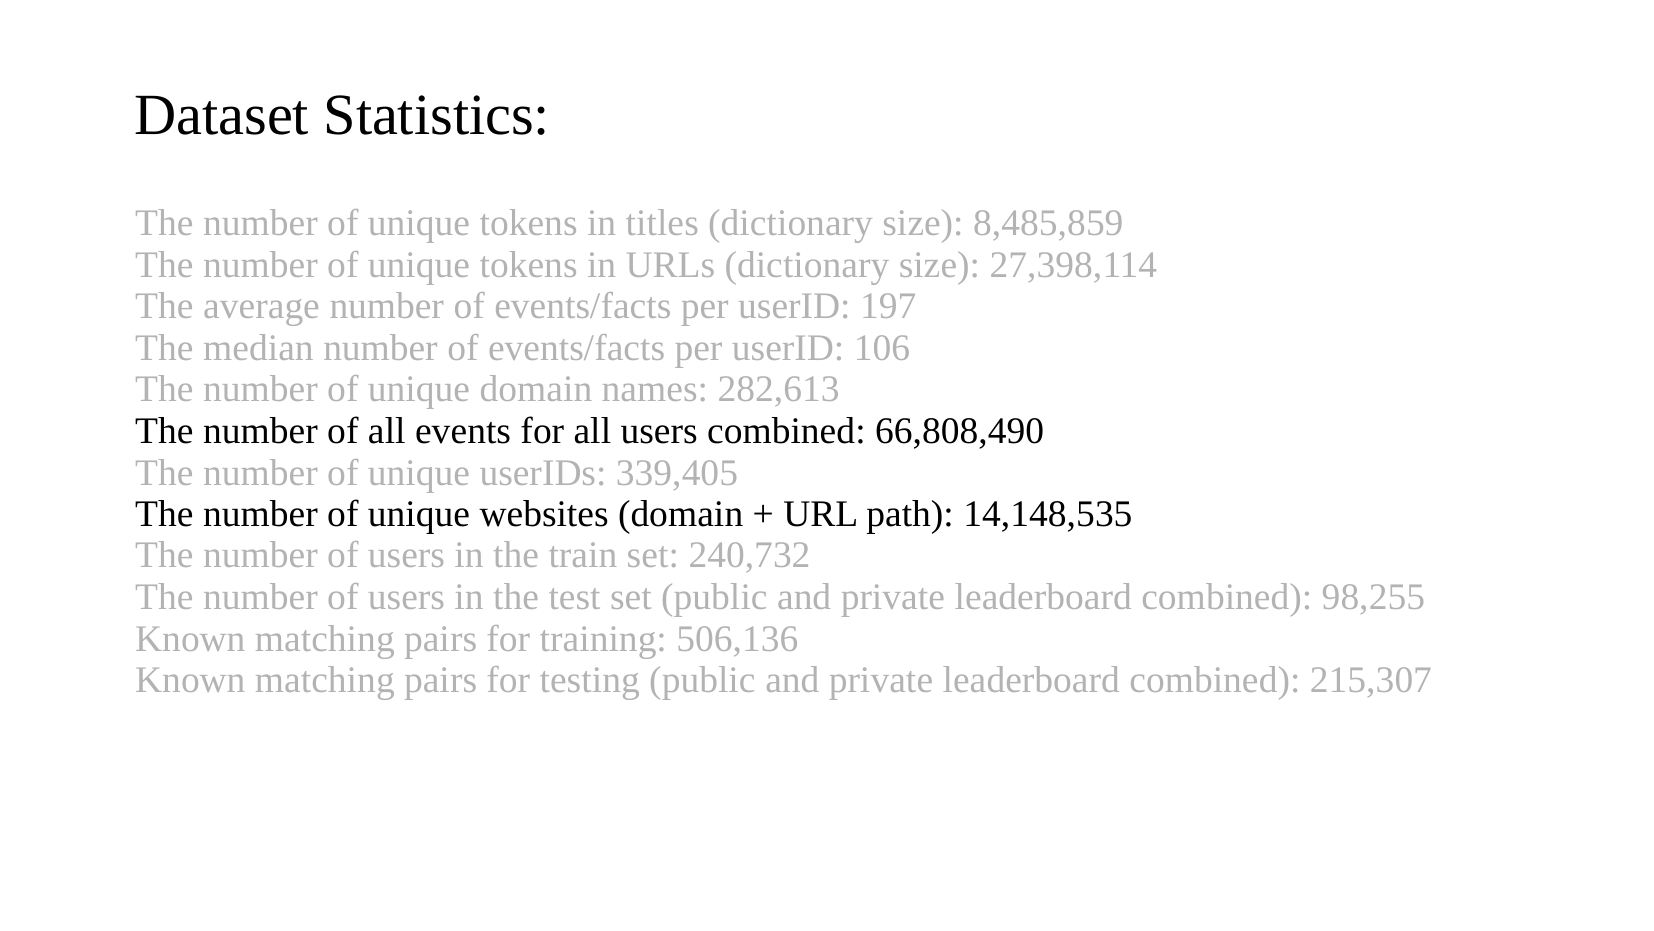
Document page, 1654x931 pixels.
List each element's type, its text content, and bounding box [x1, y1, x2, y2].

text_box The number of unique tokens in titles (dictionary size): 8,485,859 The number of unique tokens in URLs (dictionary size): 27,398,114 The average number of events/facts per userID: 197 The median number of events/facts per userID: 106 The number of unique domain names: 282,613 The number of all events for all users combined: 66,808,490 The number of unique userIDs: 339,405 The number of unique websites (domain + URL path): 14,148,535 The number of users in the train set: 240,732 The number of users in the test set (public and private leaderboard combined): 98,255 Known matching pairs for training: 506,136 Known matching pairs for testing (public and private leaderboard combined): 215,307 [120, 195, 1449, 711]
text_box Dataset Statistics: [120, 75, 618, 155]
